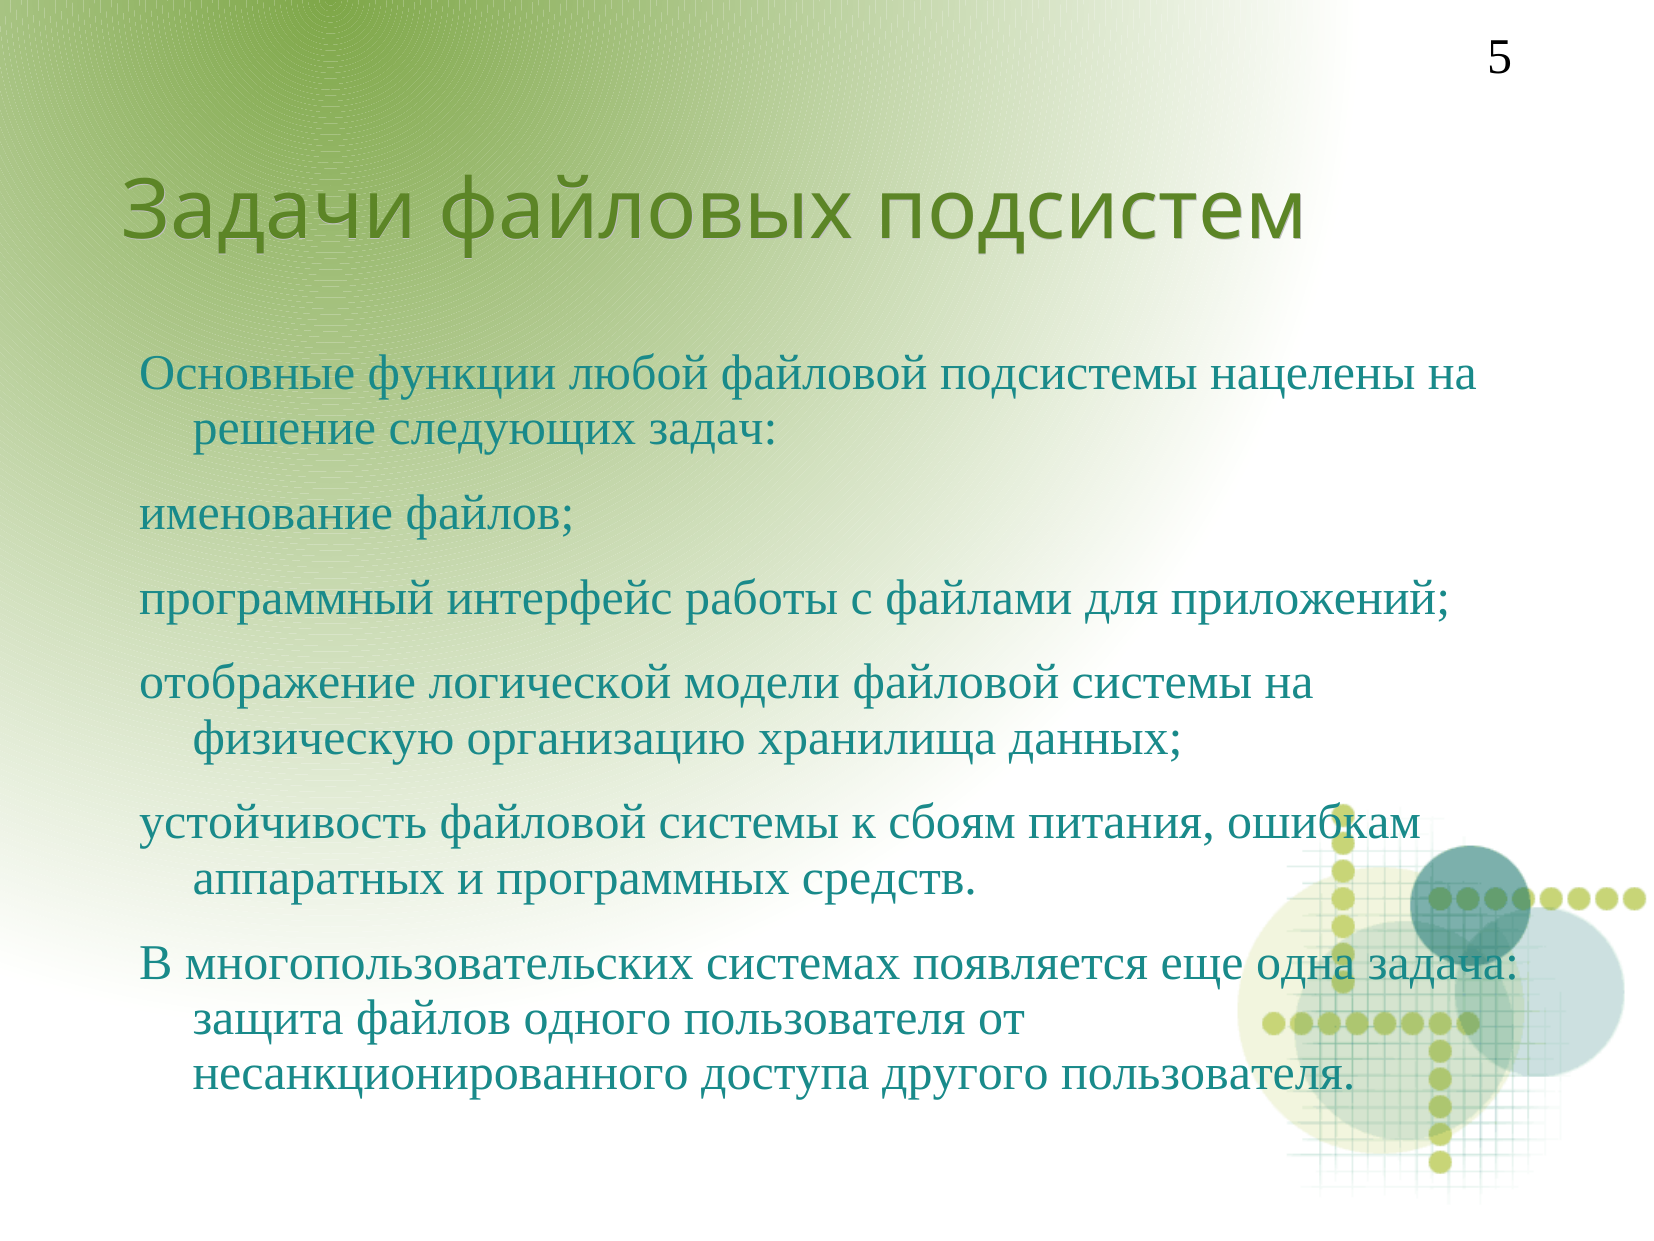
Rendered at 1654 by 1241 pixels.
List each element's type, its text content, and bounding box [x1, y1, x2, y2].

text_box <номер> [1498, 29, 1654, 89]
picture [1224, 792, 1654, 1211]
title Задачи файловых подсистем [121, 102, 1534, 311]
list Основные функции любой файловой подсистемы нацелены на решение следующих задач: именование файлов; программный интерфейс работы с файлами для приложений; отображение логической модели файловой системы на физическую организацию хранилища данных; устойчивость файловой системы к сбоям питания, ошибкам аппаратных и программных средств. В многопользовательских системах появляется еще одна задача: защита файлов одного пользователя от несанкционированного доступа другого пользователя. [121, 344, 1534, 1127]
